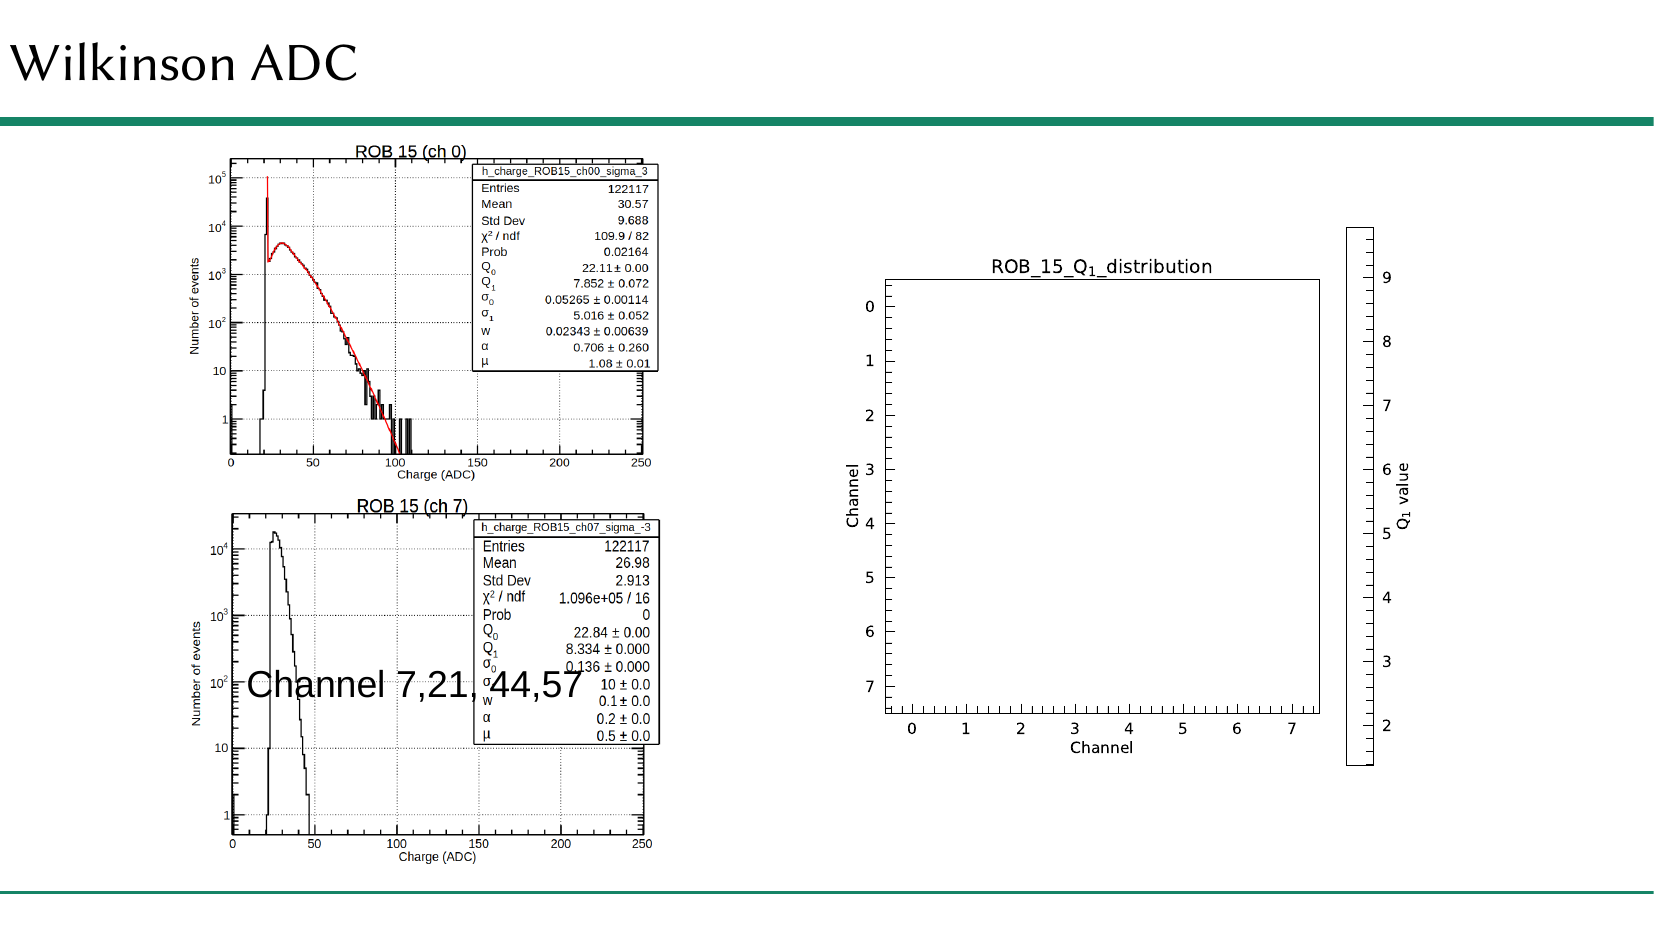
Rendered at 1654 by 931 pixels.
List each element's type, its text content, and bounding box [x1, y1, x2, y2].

picture [798, 143, 1498, 843]
picture [155, 144, 666, 869]
title Wilkinson ADC [9, 10, 1639, 116]
